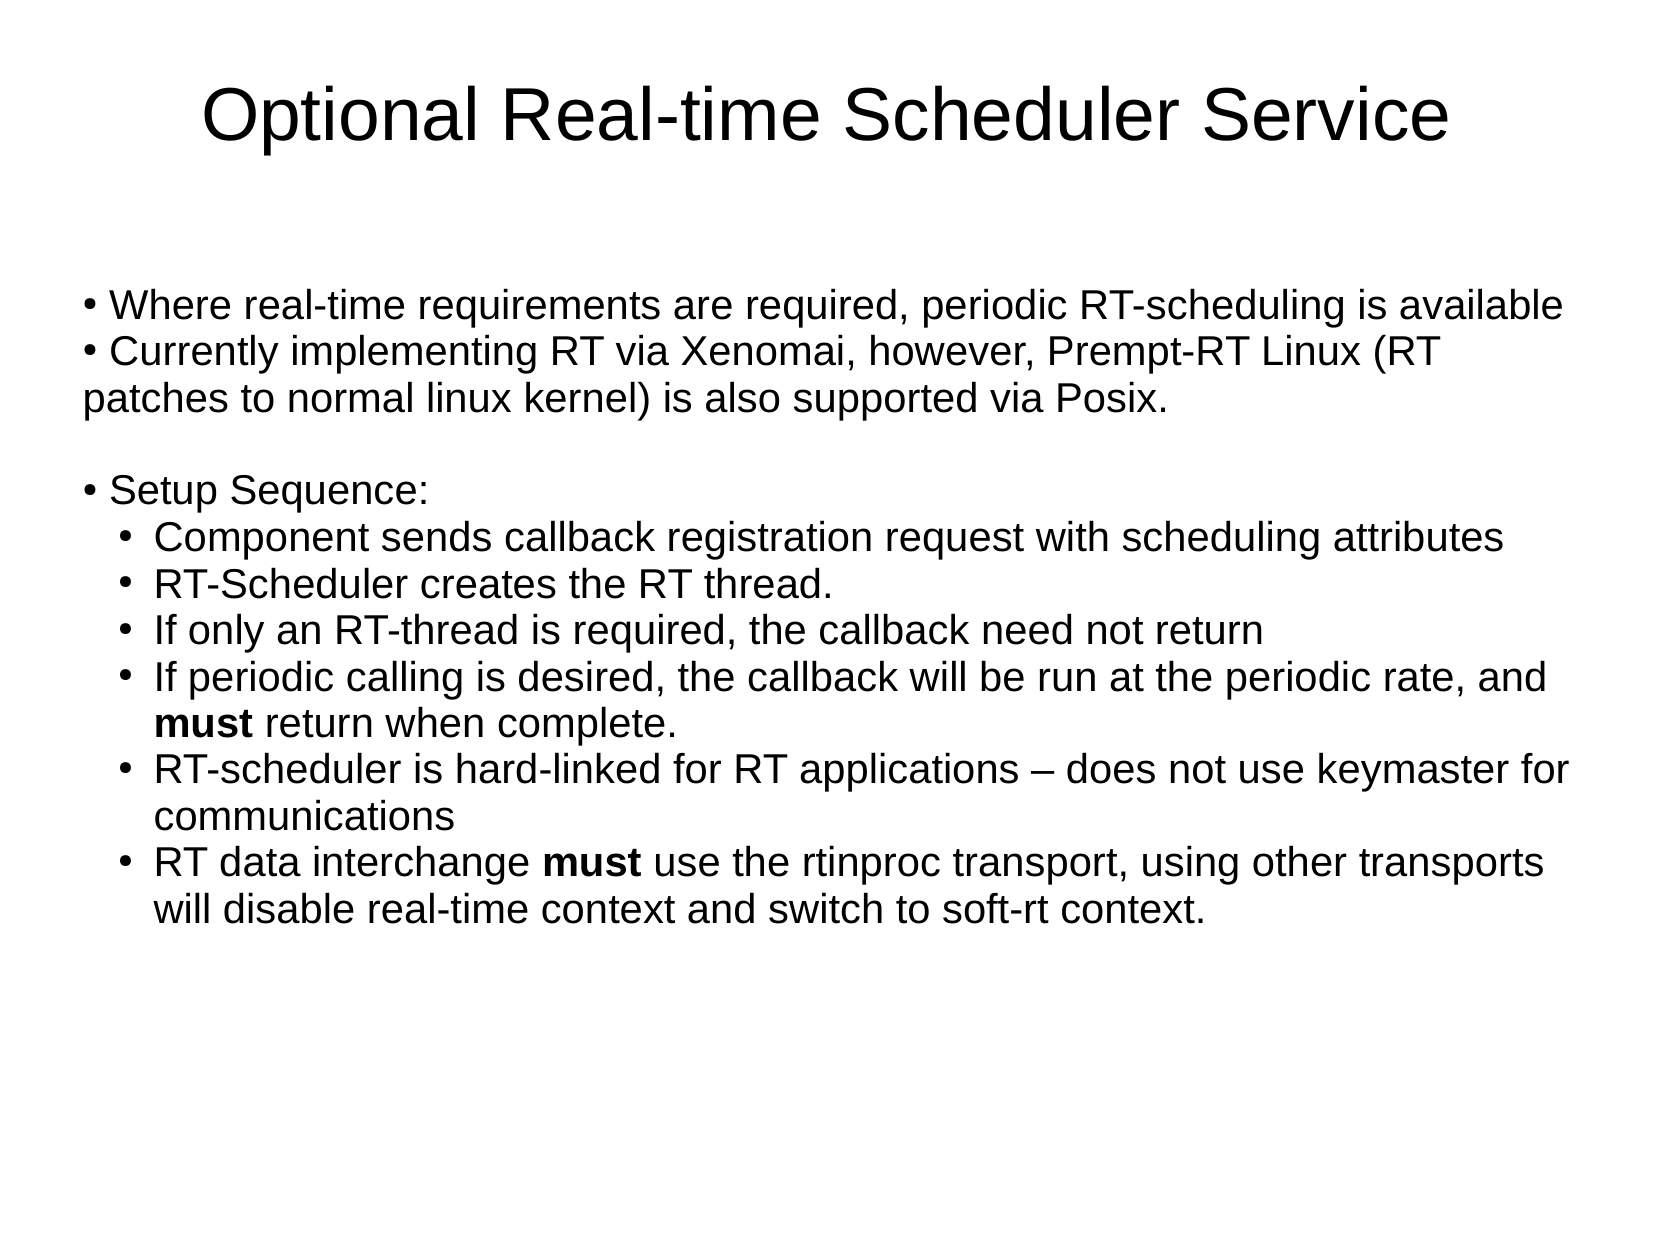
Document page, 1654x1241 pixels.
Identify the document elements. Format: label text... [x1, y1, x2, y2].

subtitle Where real-time requirements are required, periodic RT-scheduling is available Currently implementing RT via Xenomai, however, Prempt-RT Linux (RT patches to normal linux kernel) is also supported via Posix. Setup Sequence: Component sends callback registration request with scheduling attributes RT-Scheduler creates the RT thread. If only an RT-thread is required, the callback need not return If periodic calling is desired, the callback will be run at the periodic rate, and must return when complete. RT-scheduler is hard-linked for RT applications – does not use keymaster for communications RT data interchange must use the rtinproc transport, using other transports will disable real-time context and switch to soft-rt context. [82, 195, 1571, 1066]
title Optional Real-time Scheduler Service [82, 49, 1571, 181]
